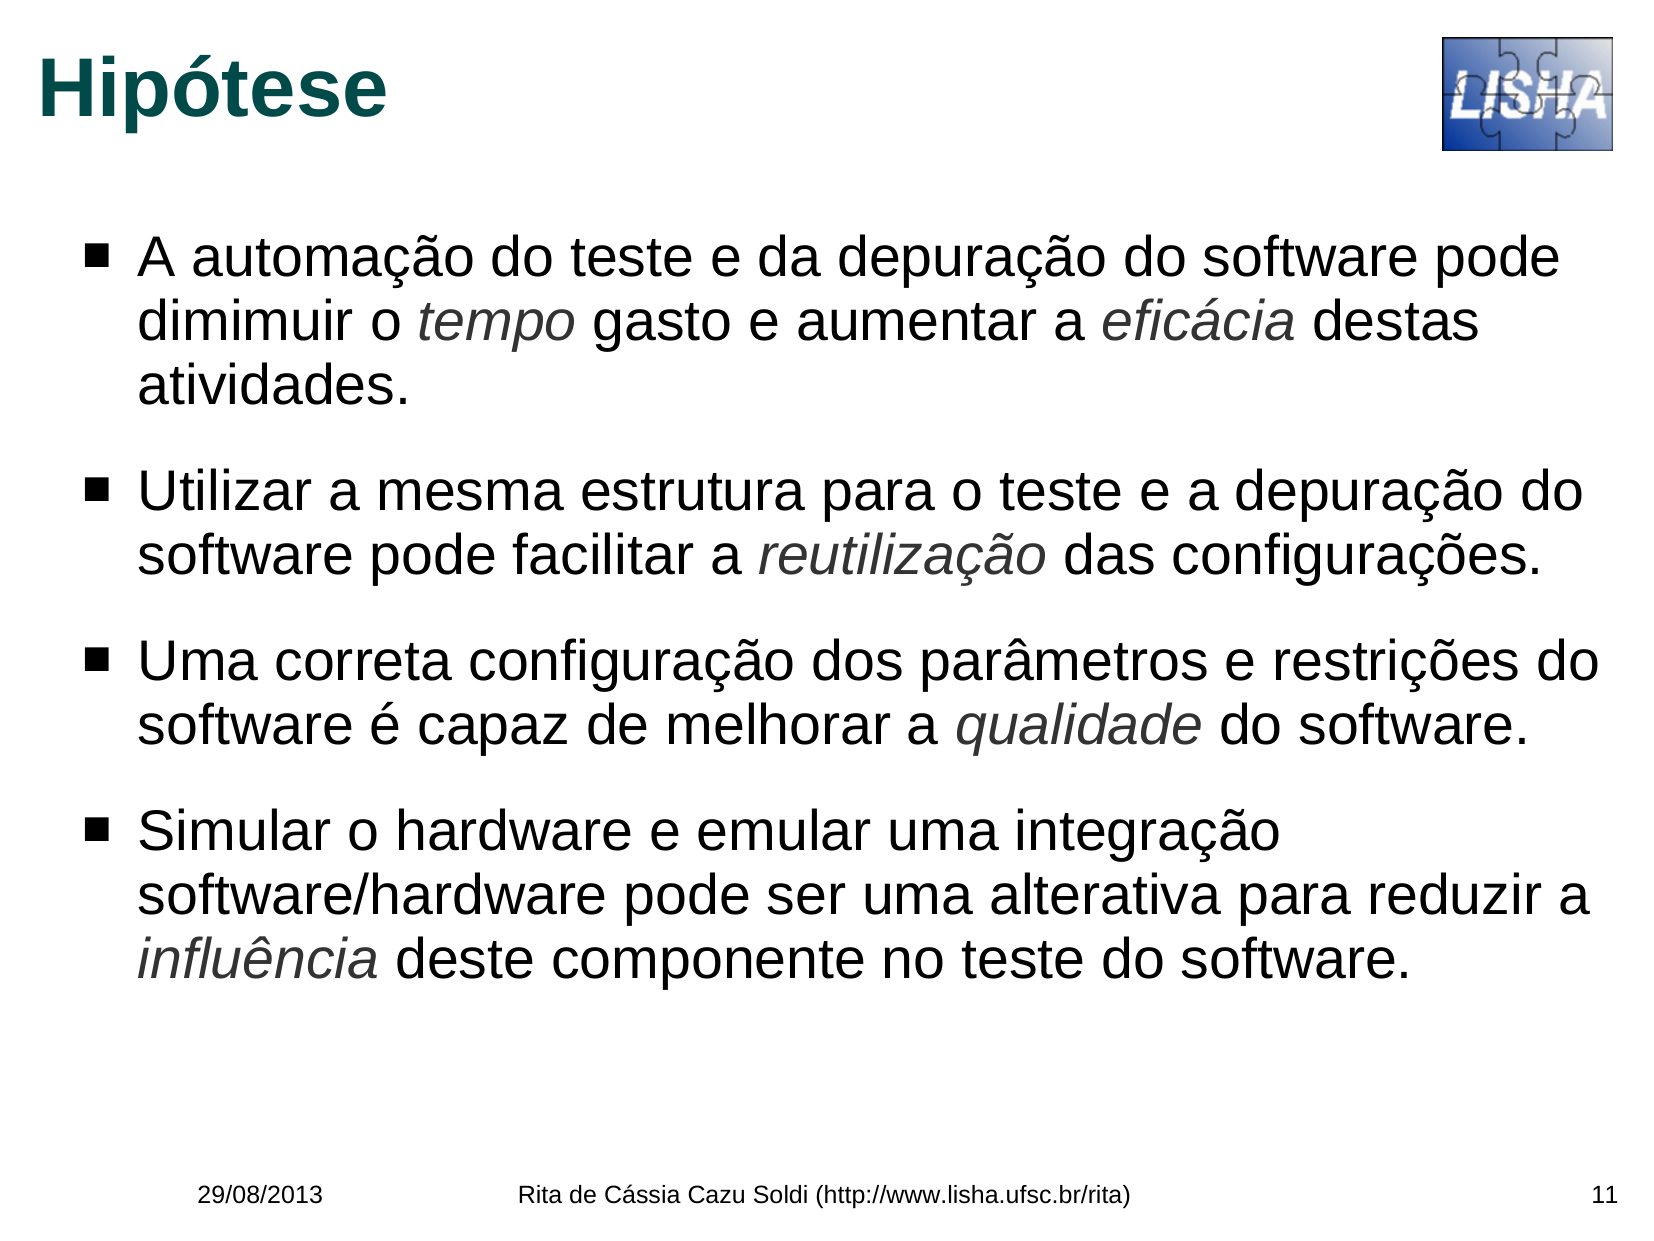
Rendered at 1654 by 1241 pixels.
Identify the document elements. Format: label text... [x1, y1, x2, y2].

picture [1442, 37, 1613, 151]
title Hipótese [37, 37, 1426, 151]
list A automação do teste e da depuração do software pode dimimuir o tempo gasto e aumentar a eficácia destas atividades. Utilizar a mesma estrutura para o teste e a depuração do software pode facilitar a reutilização das configurações. Uma correta configuração dos parâmetros e restrições do software é capaz de melhorar a qualidade do software. Simular o hardware e emular uma integração software/hardware pode ser uma alterativa para reduzir a influência deste componente no teste do software. [37, 225, 1613, 1163]
